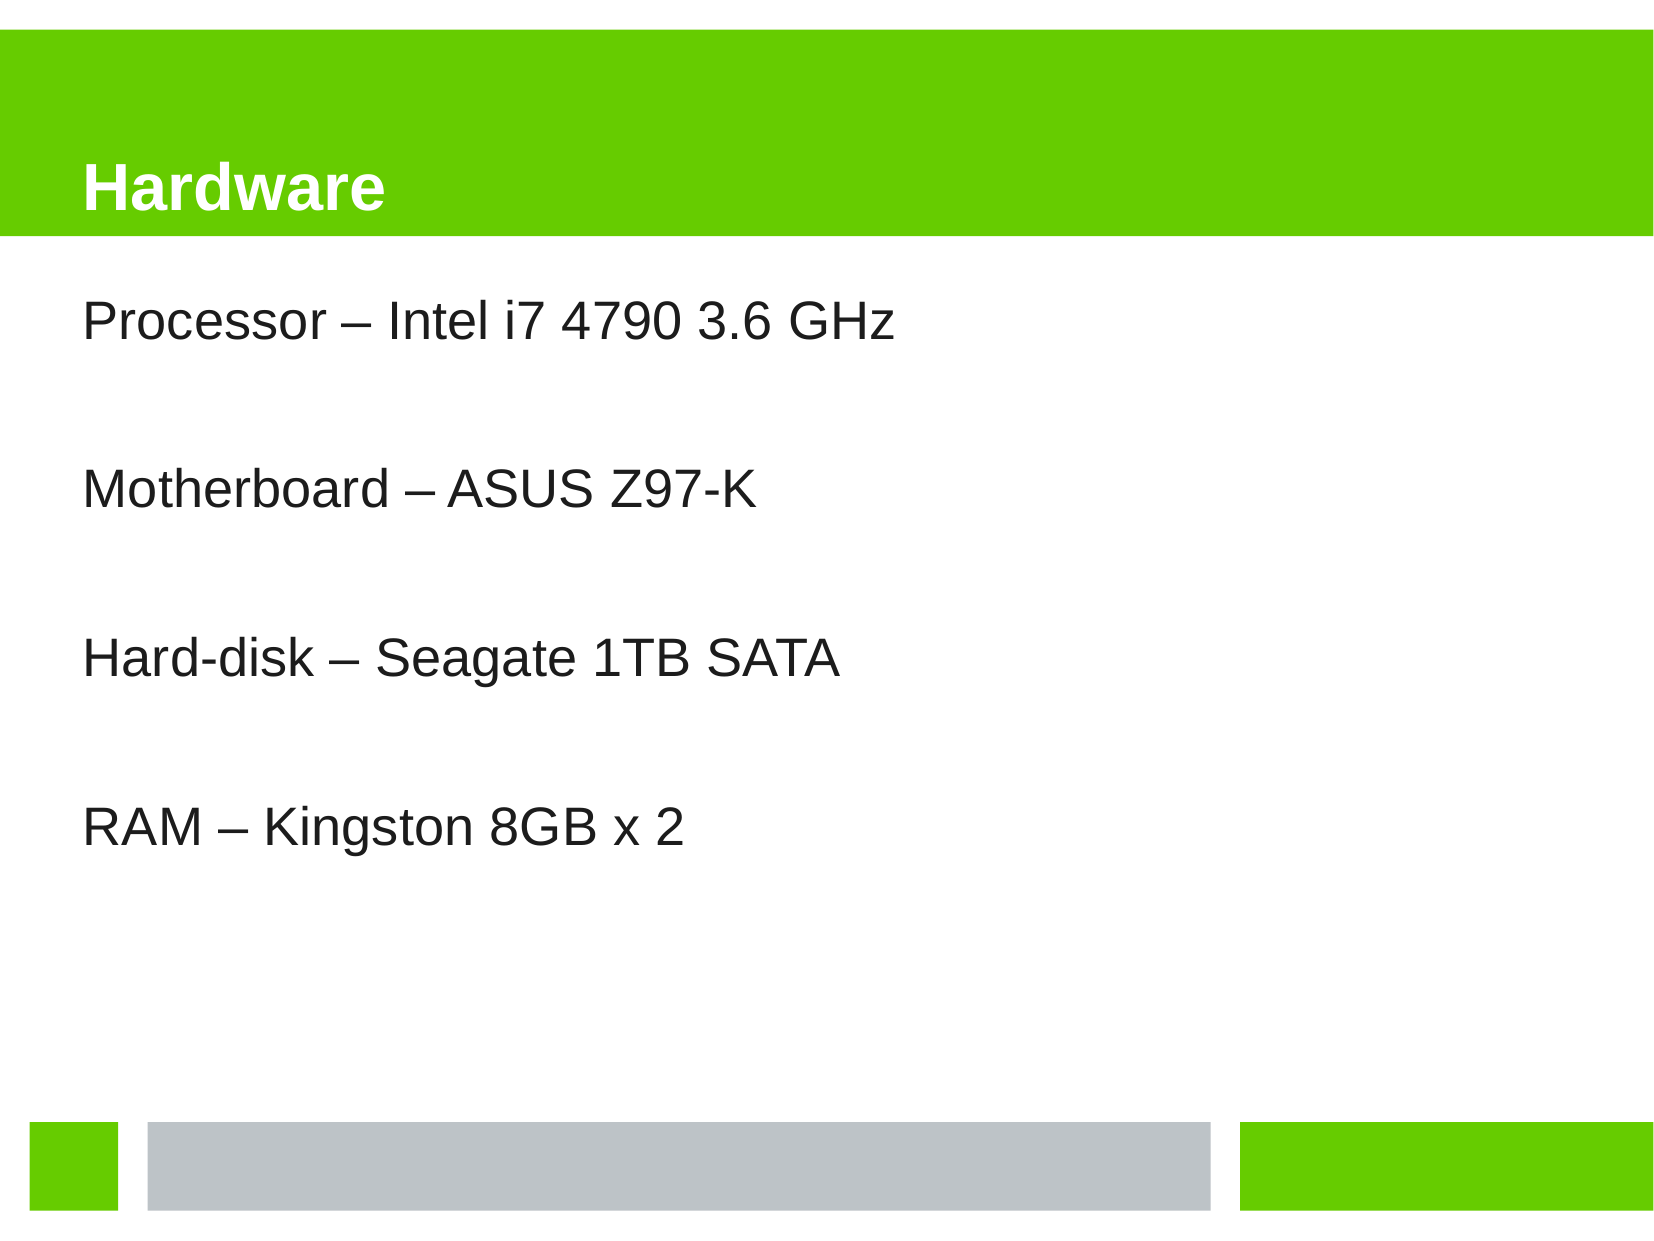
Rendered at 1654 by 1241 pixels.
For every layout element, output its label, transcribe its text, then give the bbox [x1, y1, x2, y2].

title Hardware [82, 49, 1571, 226]
list Processor – Intel i7 4790 3.6 GHz Motherboard – ASUS Z97-K Hard-disk – Seagate 1TB SATA RAM – Kingston 8GB x 2 [82, 290, 1571, 1010]
